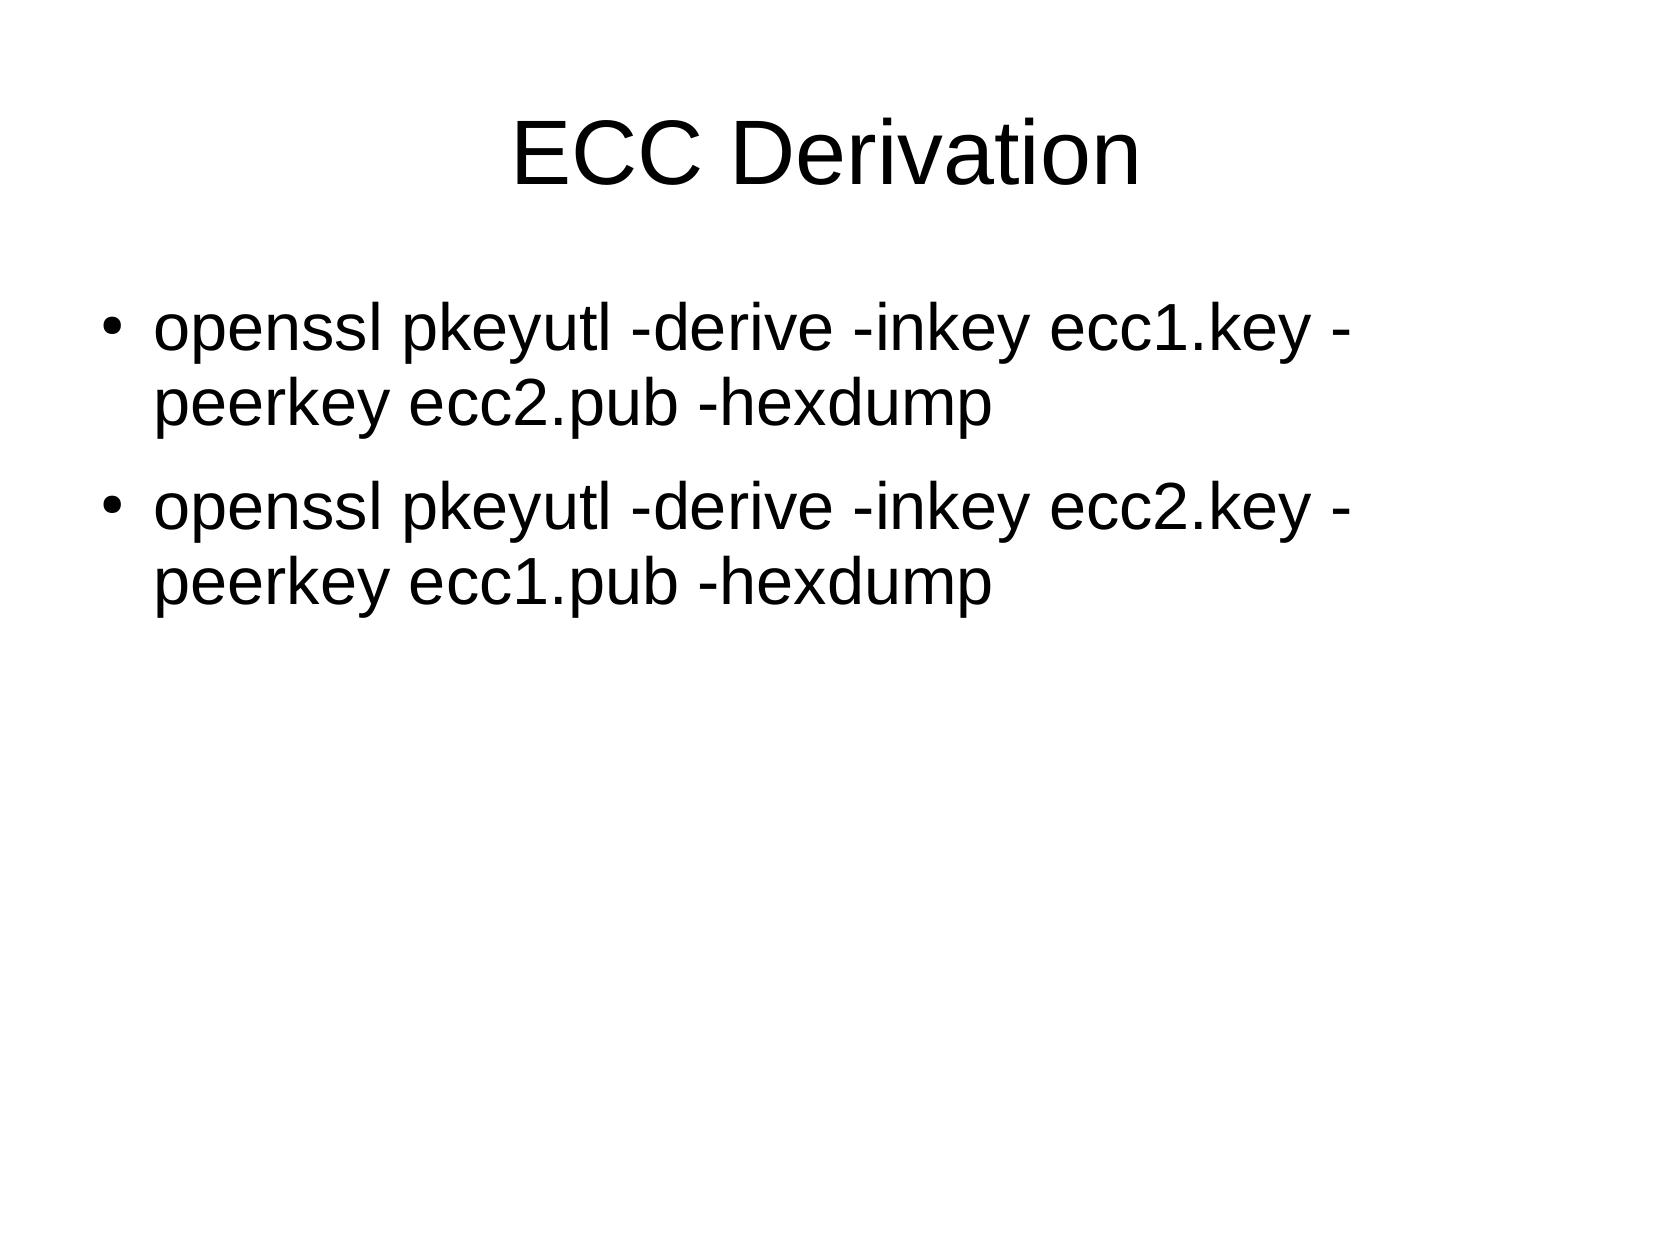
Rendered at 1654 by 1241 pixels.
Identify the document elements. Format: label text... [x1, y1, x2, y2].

list openssl pkeyutl -derive -inkey ecc1.key -peerkey ecc2.pub -hexdump openssl pkeyutl -derive -inkey ecc2.key -peerkey ecc1.pub -hexdump [82, 290, 1571, 1010]
title ECC Derivation [82, 49, 1571, 257]
